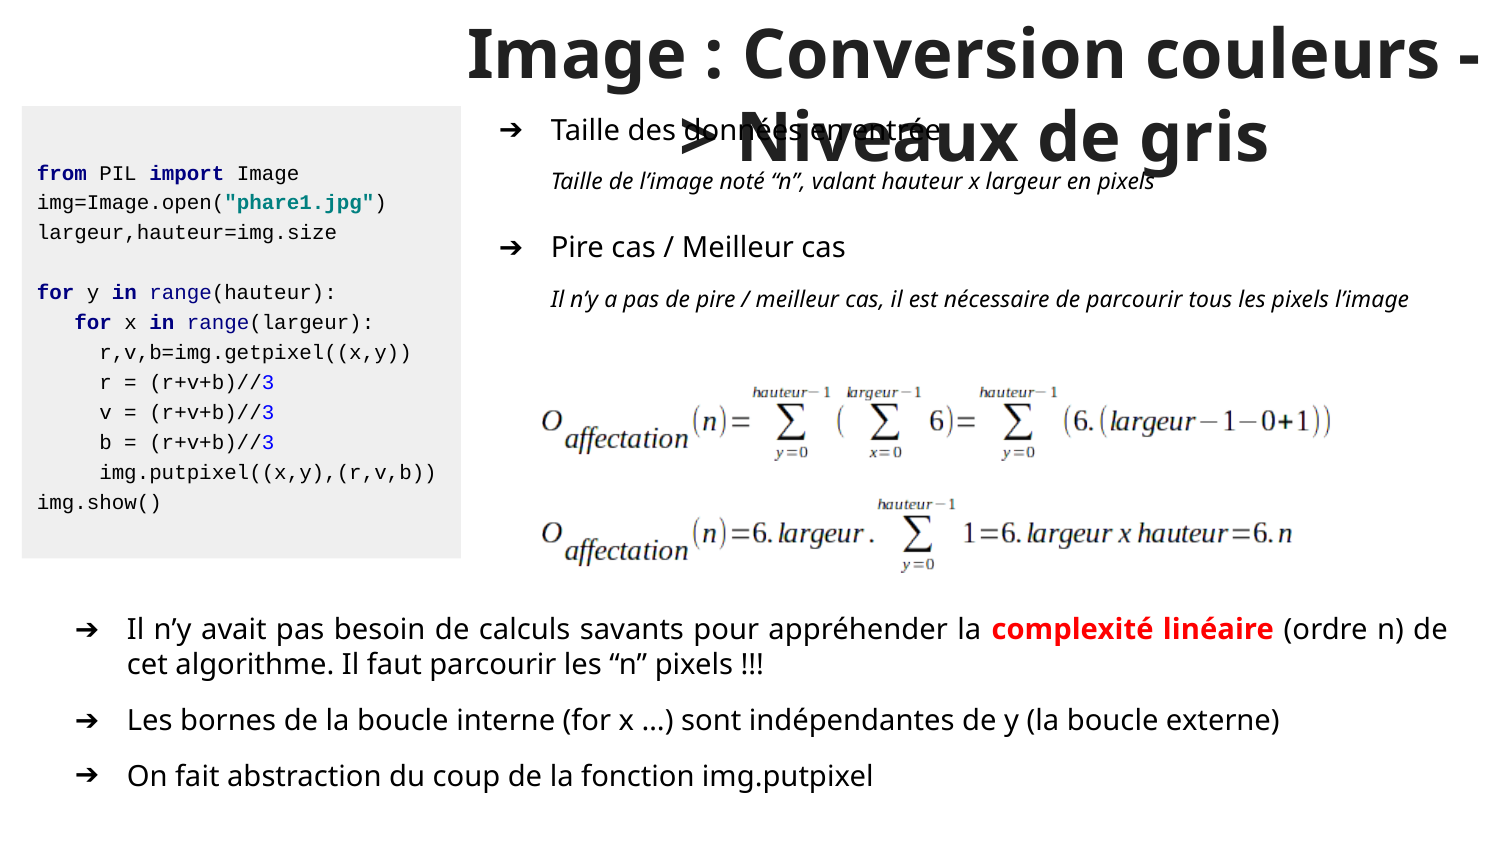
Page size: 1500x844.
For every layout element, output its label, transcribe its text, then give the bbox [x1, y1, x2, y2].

title Image : Conversion couleurs -> Niveaux de gris [449, 0, 1500, 90]
picture [535, 494, 1300, 573]
picture [535, 382, 1338, 461]
text_box from PIL import Image img=Image.open("phare1.jpg") largeur,hauteur=img.size for y in range(hauteur): for x in range(largeur): r,v,b=img.getpixel((x,y)) r = (r+v+b)//3 v = (r+v+b)//3 b = (r+v+b)//3 img.putpixel((x,y),(r,v,b)) img.show() [21, 106, 461, 559]
list Il n’y avait pas besoin de calculs savants pour appréhender la complexité linéaire (ordre n) de cet algorithme. Il faut parcourir les “n” pixels !!! Les bornes de la boucle interne (for x …) sont indépendantes de y (la boucle externe) On fait abstraction du coup de la fonction img.putpixel [36, 595, 1463, 835]
list Taille des données en entrée Taille de l’image noté “n”, valant hauteur x largeur en pixels [460, 95, 1485, 213]
list Pire cas / Meilleur cas Il n’y a pas de pire / meilleur cas, il est nécessaire de parcourir tous les pixels l’image [460, 213, 1485, 352]
